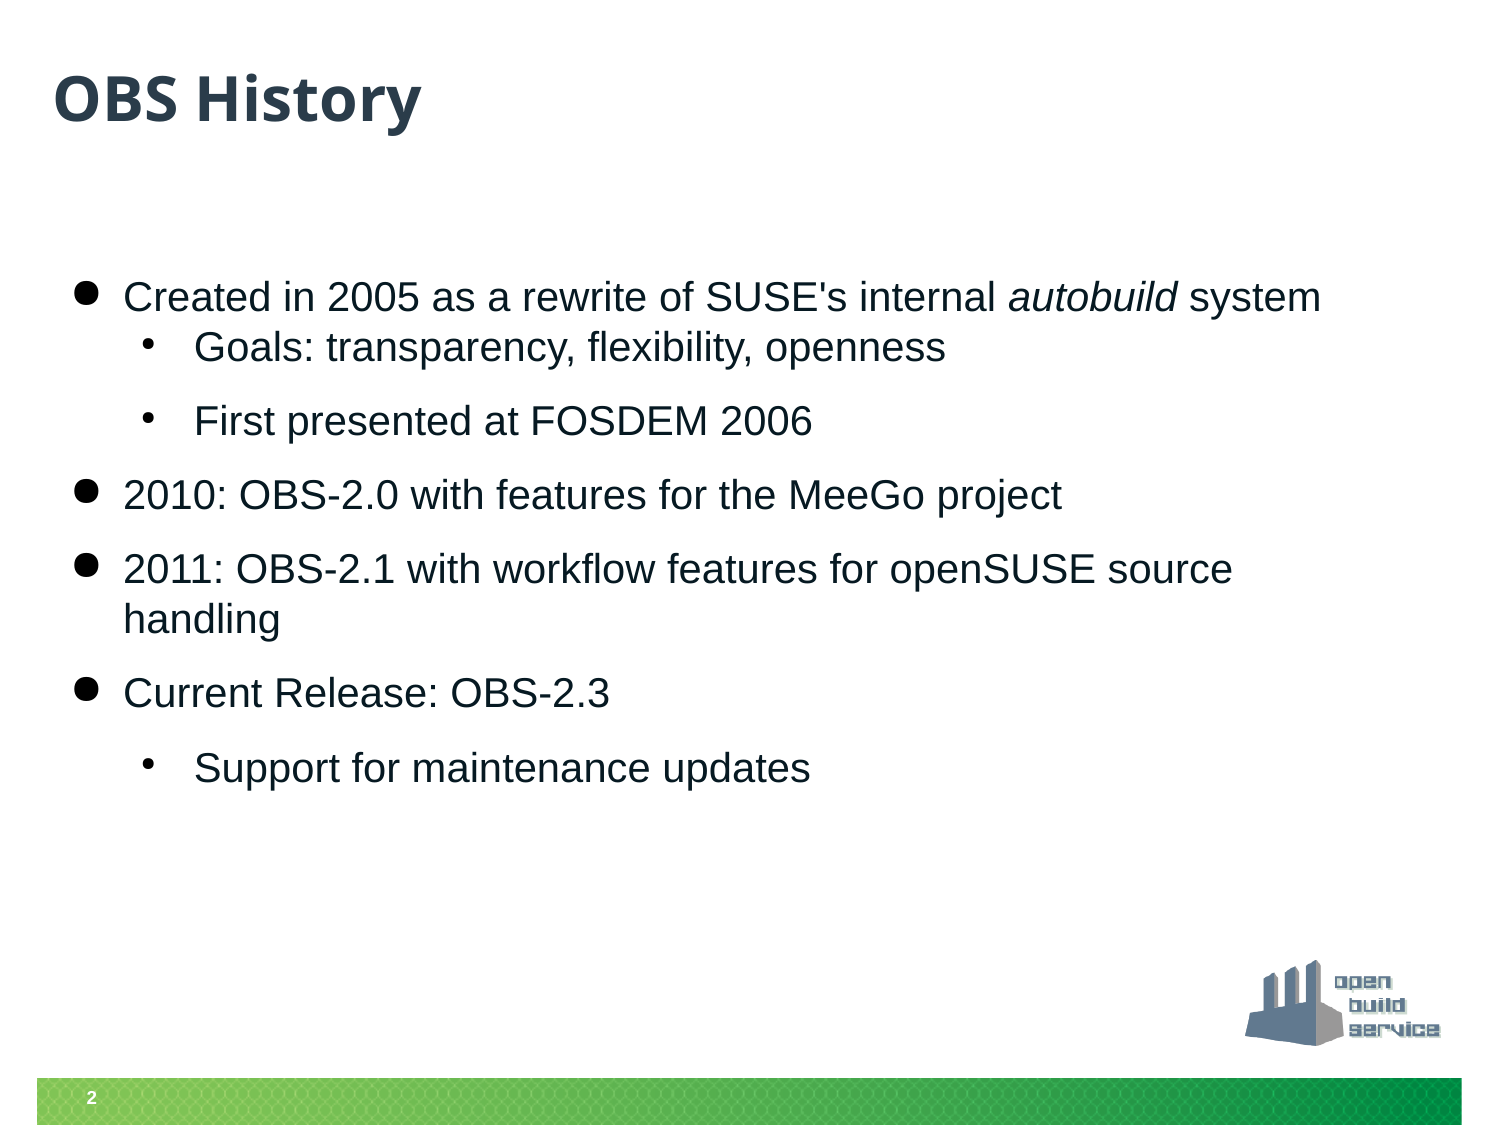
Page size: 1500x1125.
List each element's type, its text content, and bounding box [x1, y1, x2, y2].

picture [1245, 960, 1441, 1046]
list Created in 2005 as a rewrite of SUSE's internal autobuild system Goals: transparency, flexibility, openness First presented at FOSDEM 2006 2010: OBS-2.0 with features for the MeeGo project 2011: OBS-2.1 with workflow features for openSUSE source handling Current Release: OBS-2.3 Support for maintenance updates [37, 262, 1388, 1005]
title OBS History [37, 51, 1388, 209]
picture [37, 1078, 1462, 1125]
